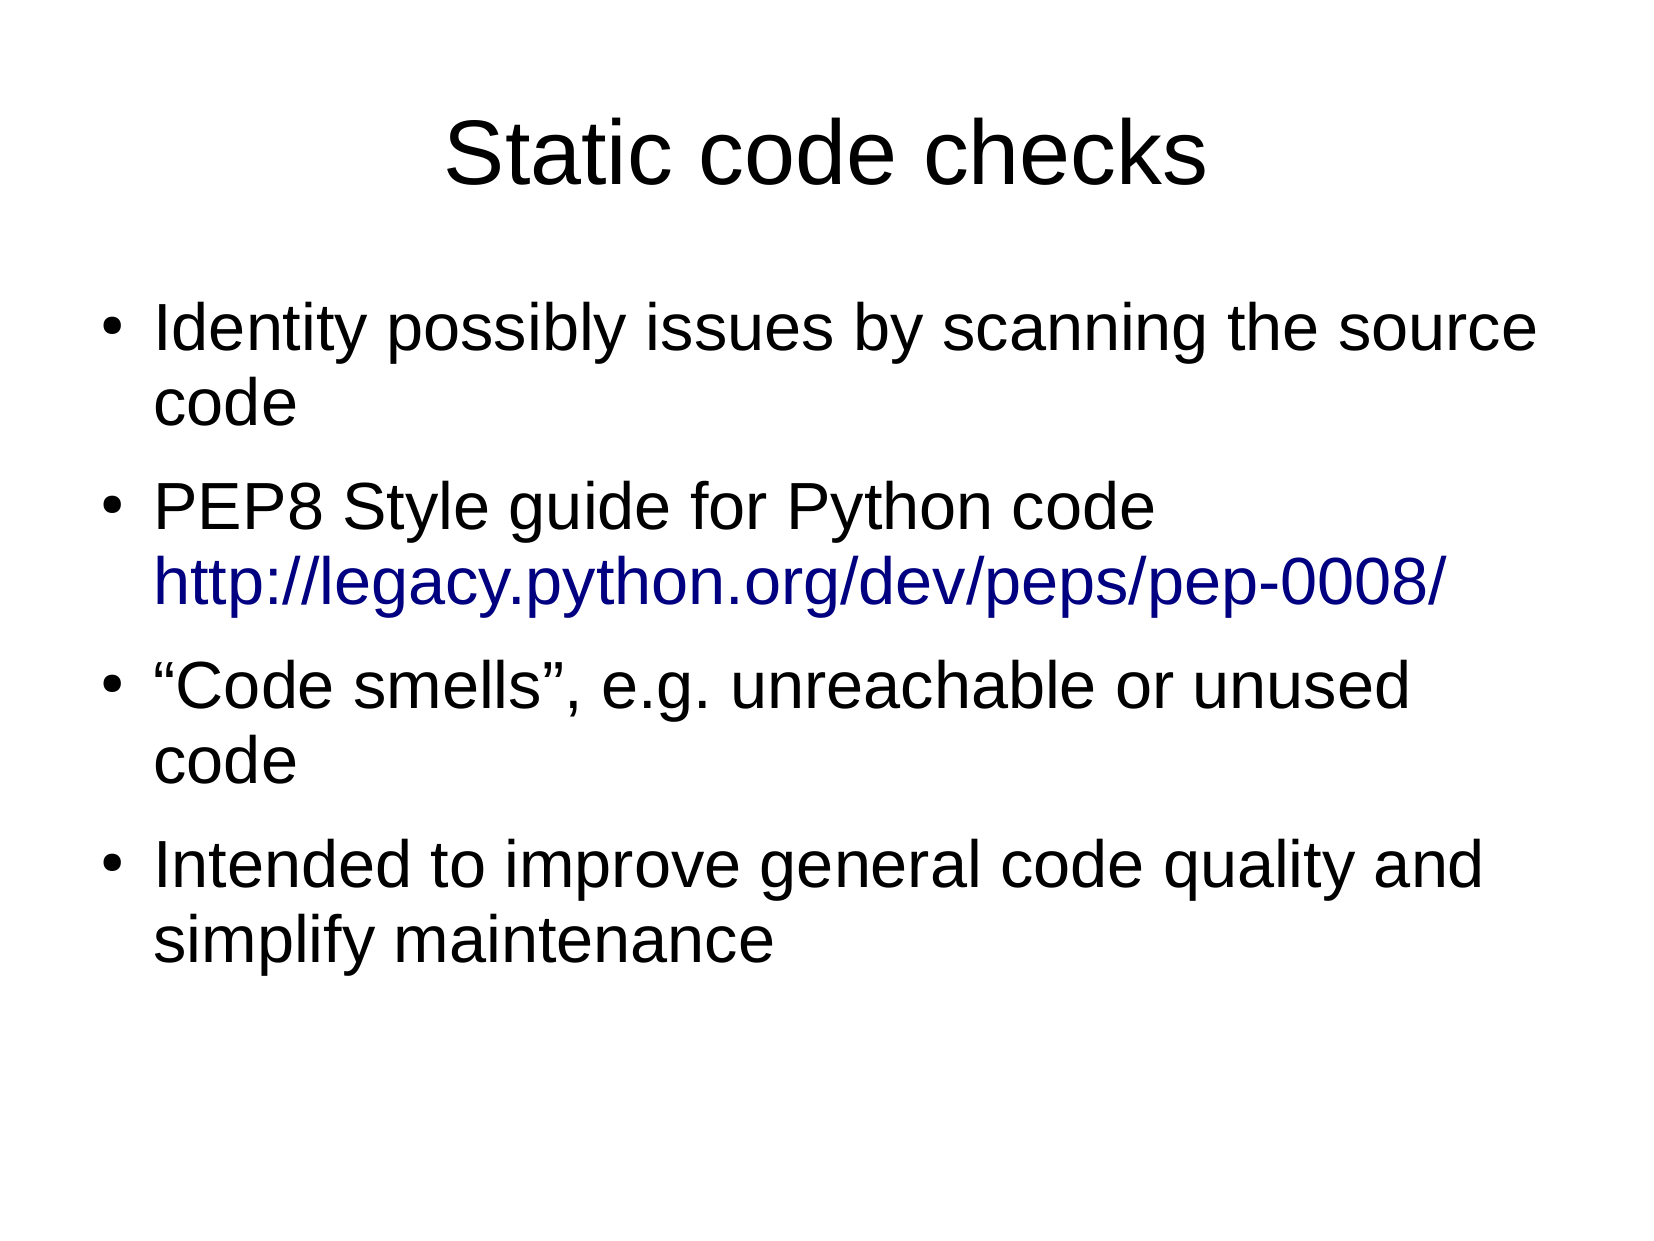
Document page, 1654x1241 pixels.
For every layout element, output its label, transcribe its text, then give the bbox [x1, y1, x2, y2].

list Identity possibly issues by scanning the source code PEP8 Style guide for Python code http://legacy.python.org/dev/peps/pep-0008/ “Code smells”, e.g. unreachable or unused code Intended to improve general code quality and simplify maintenance [82, 290, 1571, 1010]
title Static code checks [82, 49, 1571, 257]
